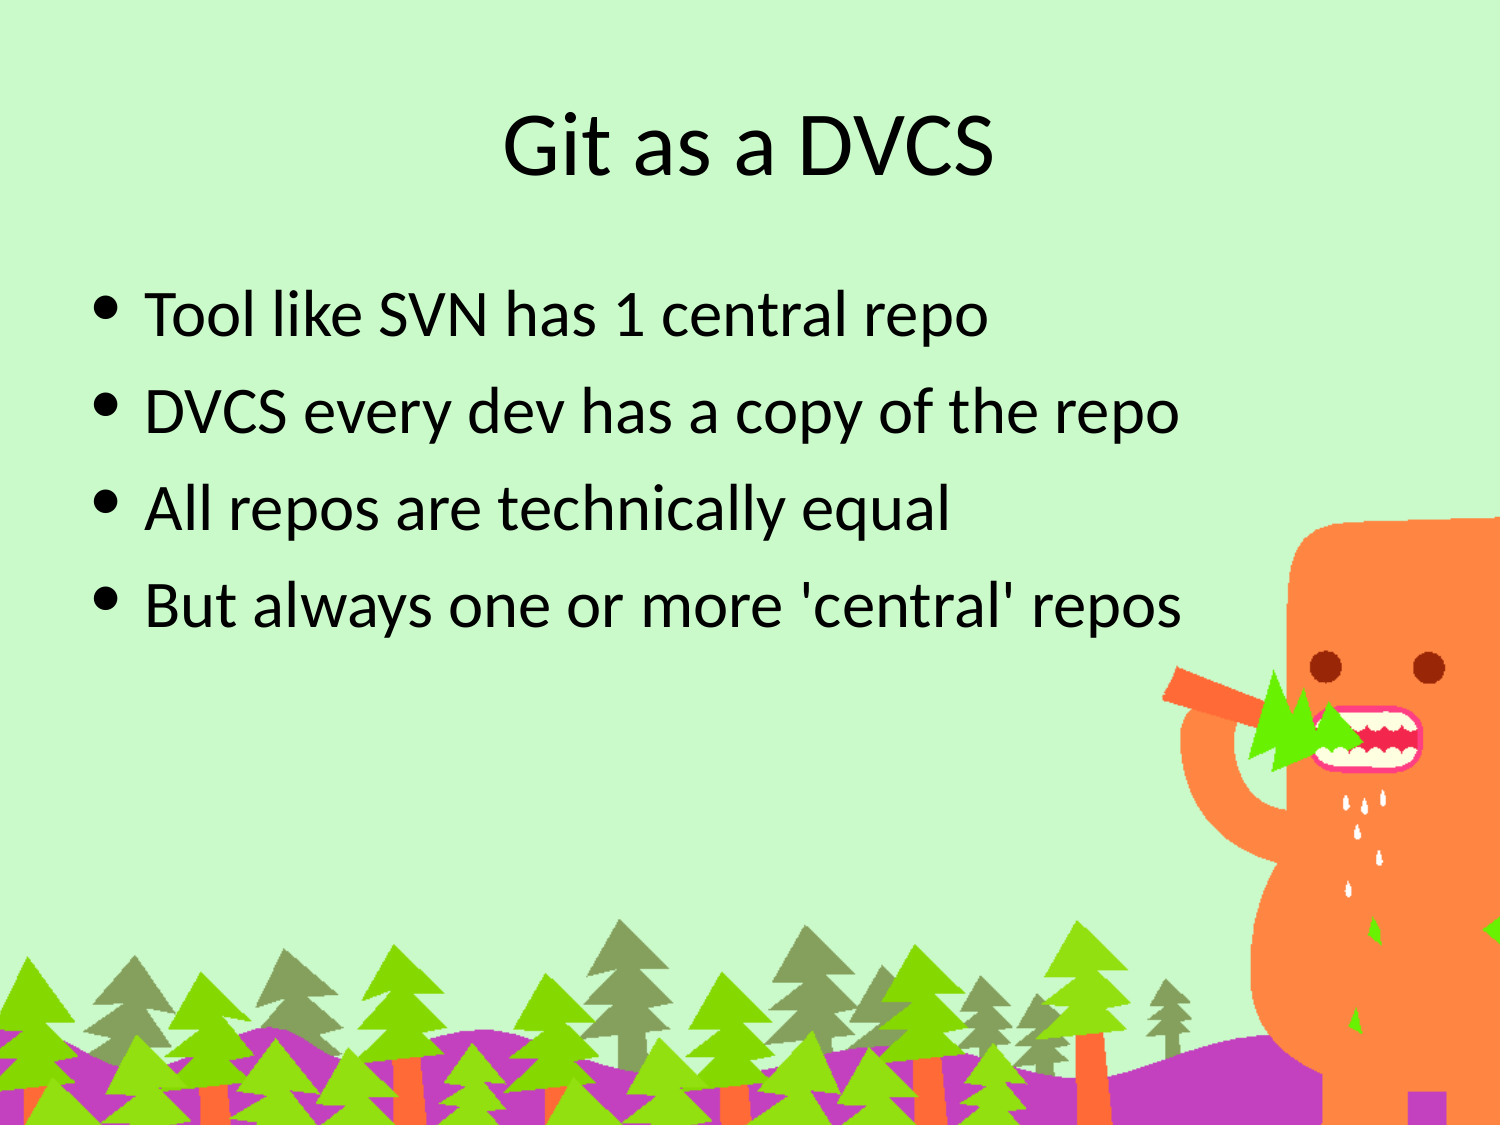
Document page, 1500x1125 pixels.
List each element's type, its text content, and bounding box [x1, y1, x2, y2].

title Git as a DVCS [75, 20, 1424, 257]
picture [0, 0, 1500, 1125]
list Tool like SVN has 1 central repo DVCS every dev has a copy of the repo All repos are technically equal But always one or more 'central' repos [75, 262, 1424, 1004]
